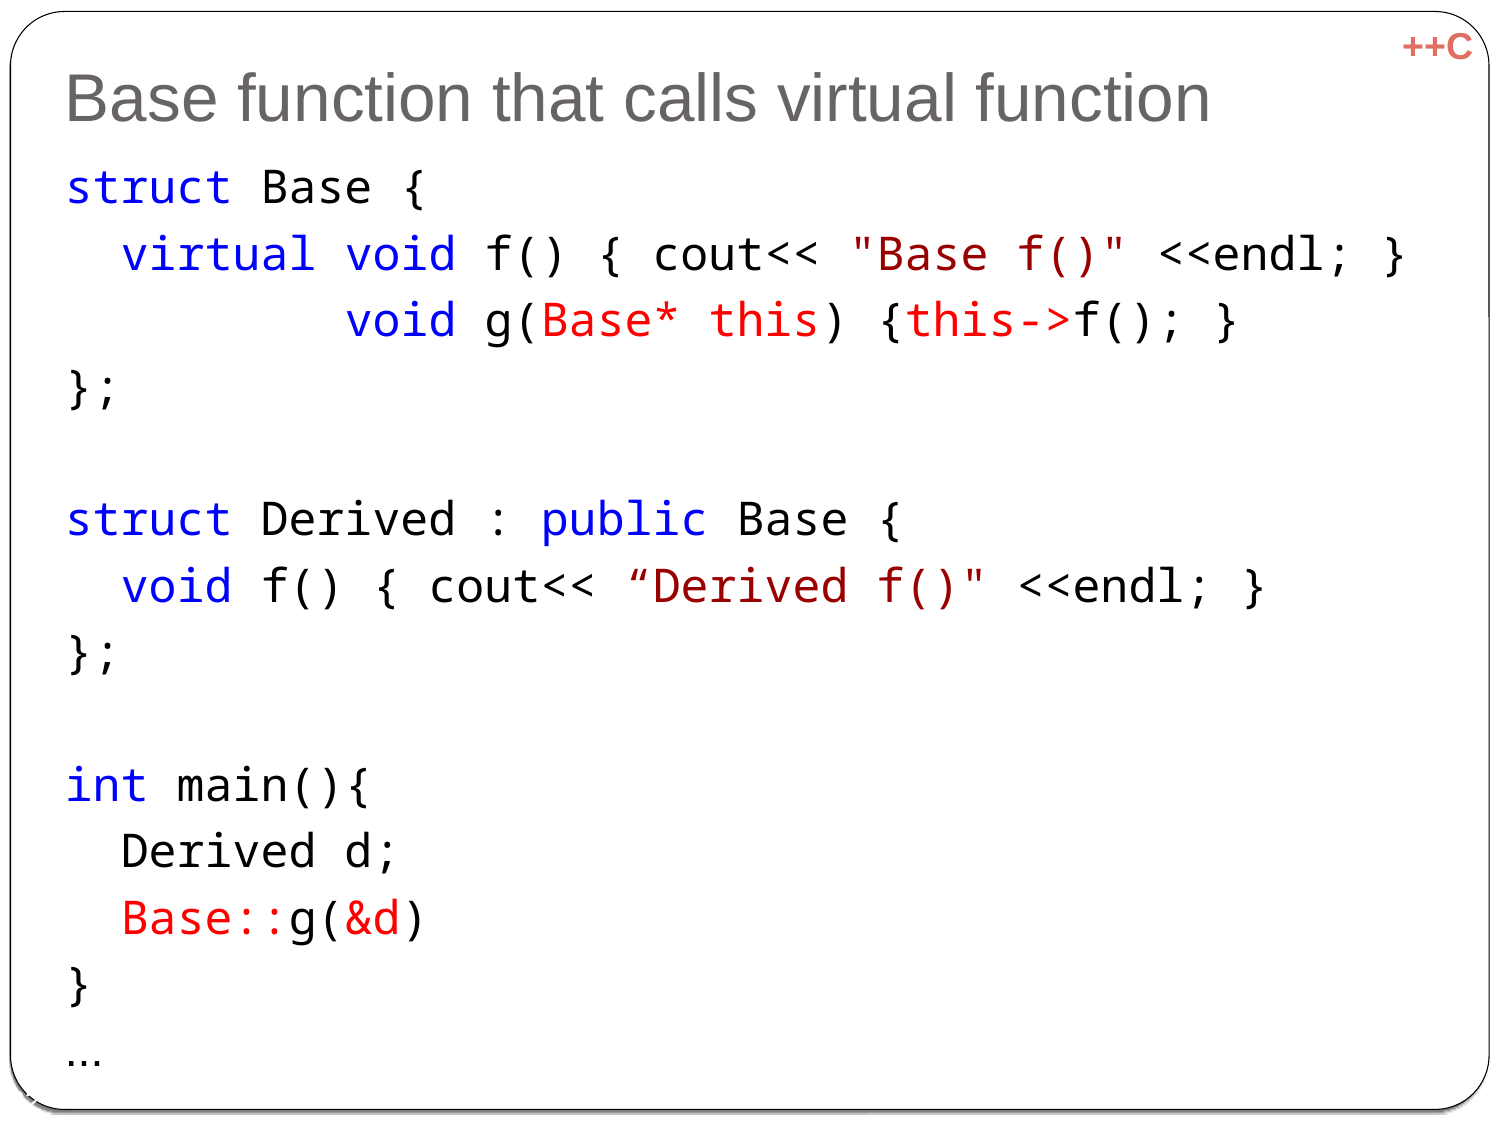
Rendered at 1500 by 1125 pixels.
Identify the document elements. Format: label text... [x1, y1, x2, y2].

title Base function that calls virtual function [50, 45, 1450, 149]
list struct Base { virtual void f() { cout<< "Base f()" <<endl; } void g(Base* this) {this->f(); } }; struct Derived : public Base { void f() { cout<< “Derived f()" <<endl; } }; int main(){ Derived d; Base::g(&d) } ... [50, 149, 1488, 1088]
slide_number 22 [0, 1074, 50, 1125]
